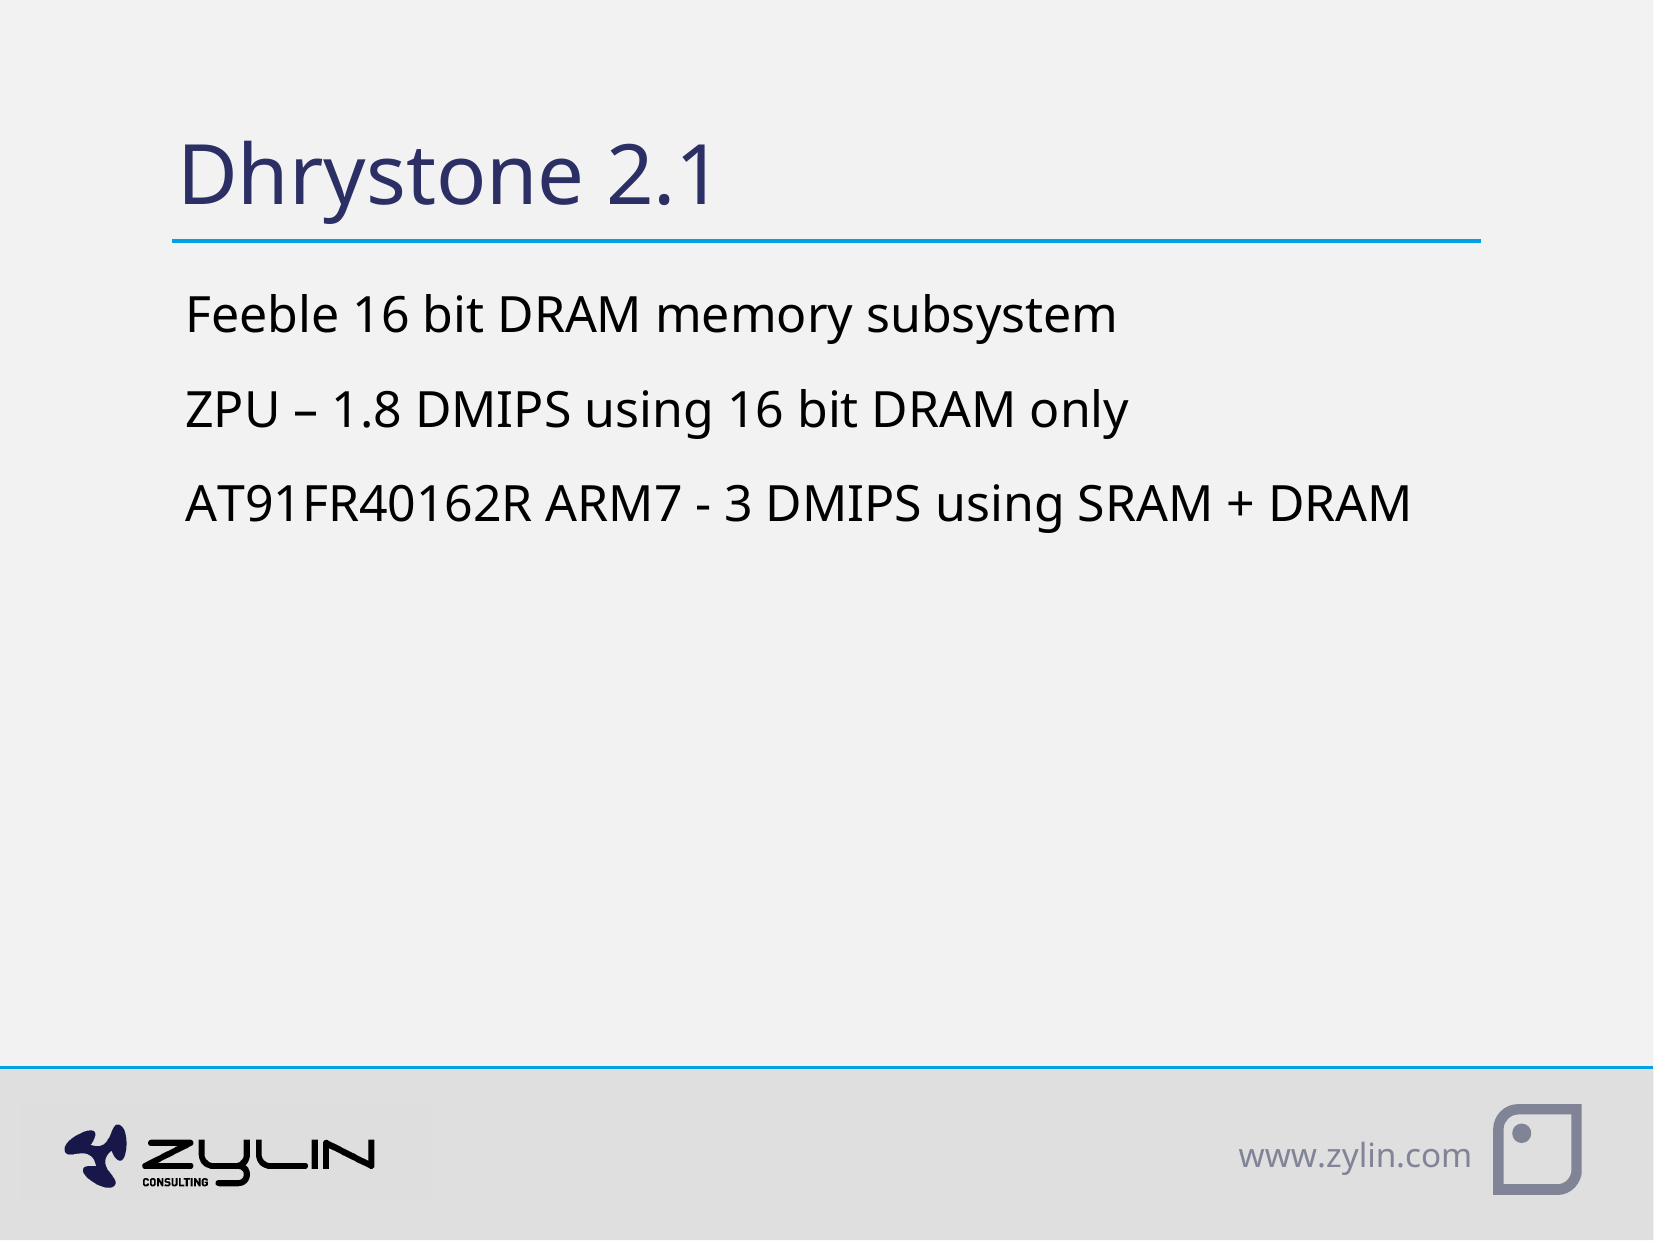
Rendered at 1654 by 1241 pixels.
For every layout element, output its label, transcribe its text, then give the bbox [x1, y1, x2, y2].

list Feeble 16 bit DRAM memory subsystem ZPU – 1.8 DMIPS using 16 bit DRAM only AT91FR40162R ARM7 - 3 DMIPS using SRAM + DRAM [167, 280, 1495, 1052]
picture [20, 1104, 432, 1200]
title Dhrystone 2.1 [177, 122, 1493, 223]
